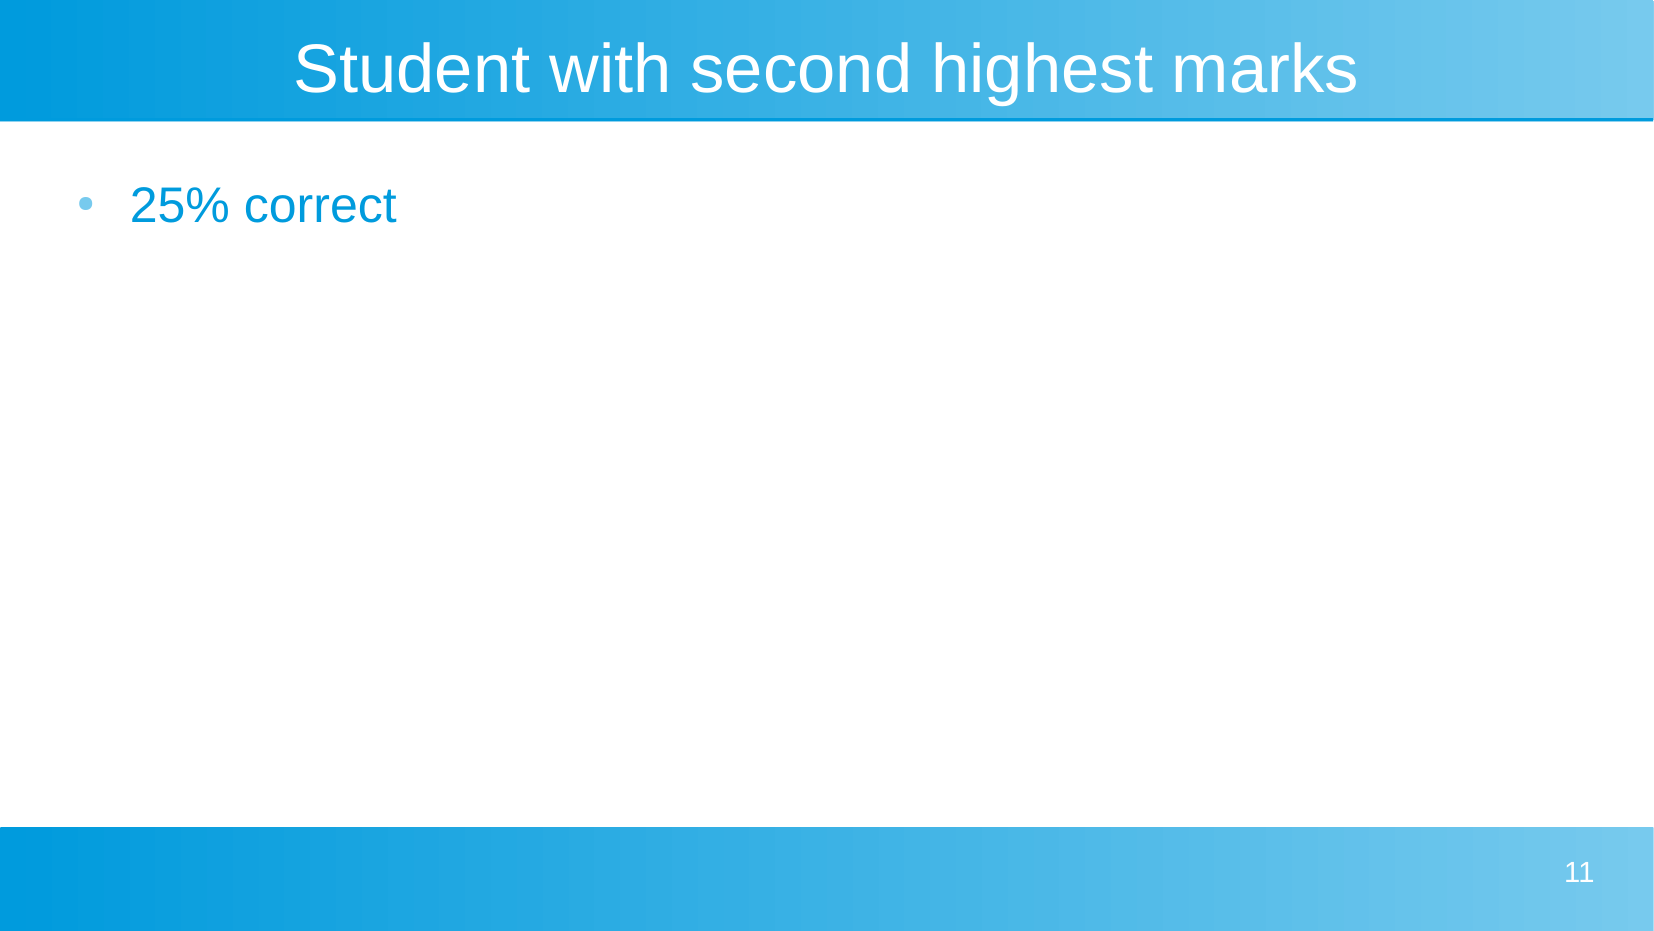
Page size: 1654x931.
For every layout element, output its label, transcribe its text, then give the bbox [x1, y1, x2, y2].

title Student with second highest marks [59, 29, 1595, 108]
list 25% correct [59, 177, 1595, 768]
